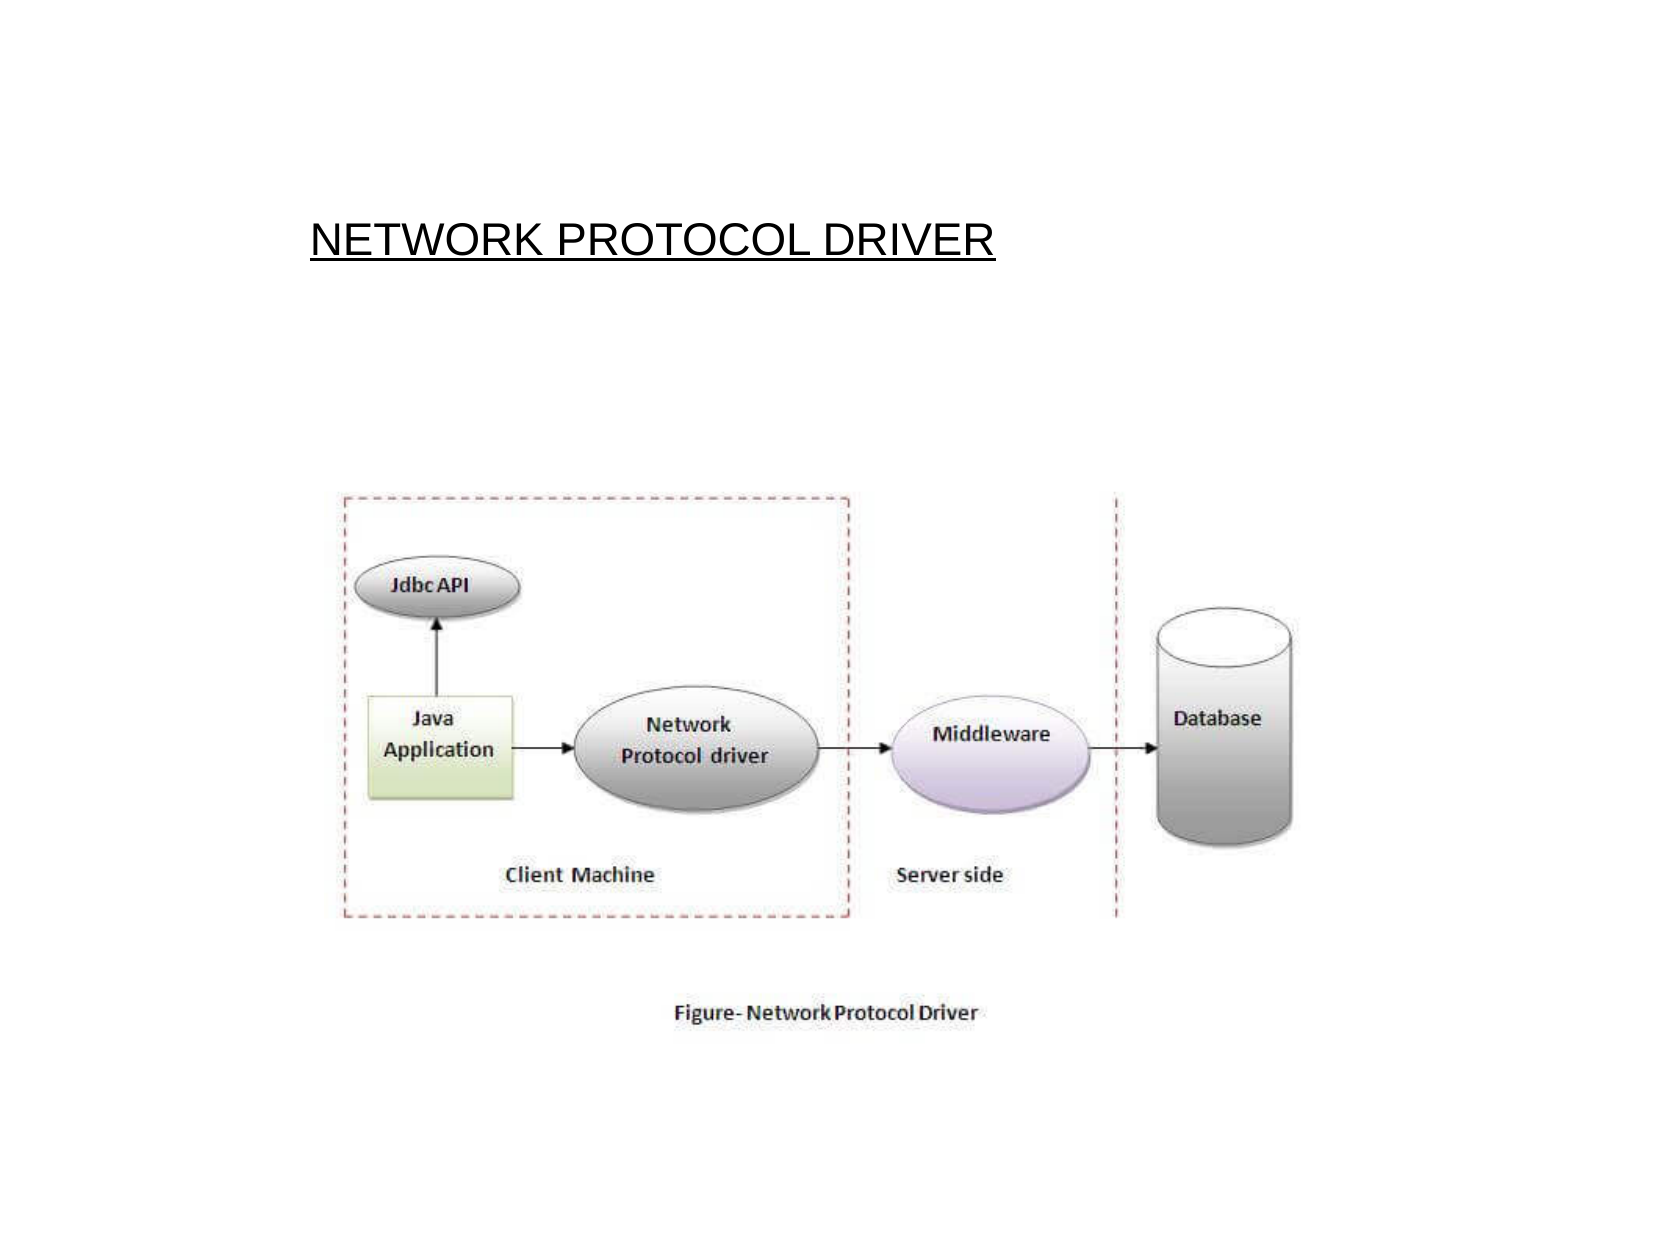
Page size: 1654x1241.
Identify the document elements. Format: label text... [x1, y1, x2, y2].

text_box NETWORK PROTOCOL DRIVER [295, 206, 1241, 273]
picture [324, 442, 1366, 1075]
